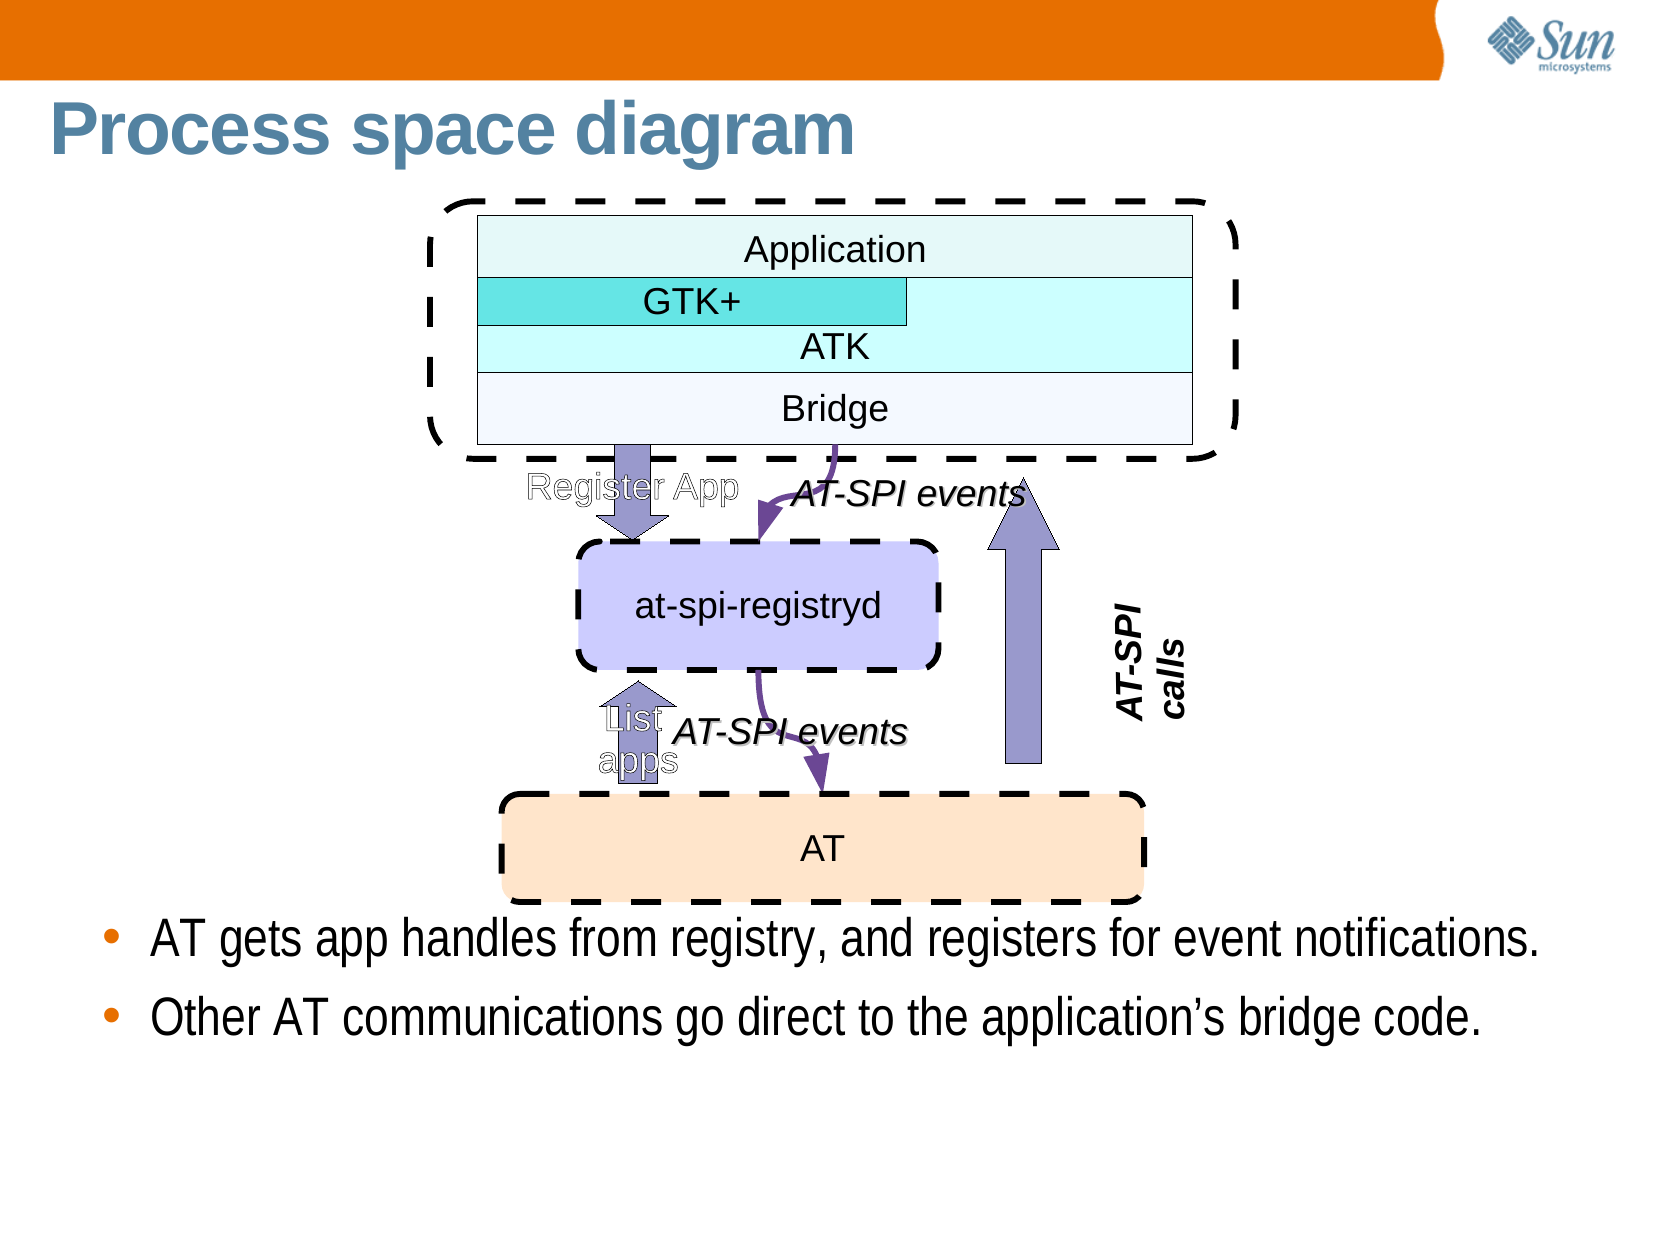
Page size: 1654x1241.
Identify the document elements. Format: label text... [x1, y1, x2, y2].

title Process space diagram [49, 94, 1538, 188]
picture [0, 0, 1654, 83]
list AT gets app handles from registry, and registers for event notifications. Other AT communications go direct to the application’s bridge code. [82, 913, 1571, 1240]
text_box Bridge [477, 373, 1193, 445]
text_box Application [477, 215, 1193, 277]
text_box List apps [599, 680, 677, 784]
text_box [987, 477, 1060, 764]
text_box [1011, 496, 1020, 504]
text_box at-spi-registryd [578, 541, 939, 670]
text_box Register App [596, 444, 669, 540]
text_box AT [501, 793, 1145, 903]
text_box AT-SPI calls [1097, 507, 1239, 737]
text_box GTK+ [477, 277, 907, 326]
text_box ATK [477, 277, 1193, 373]
